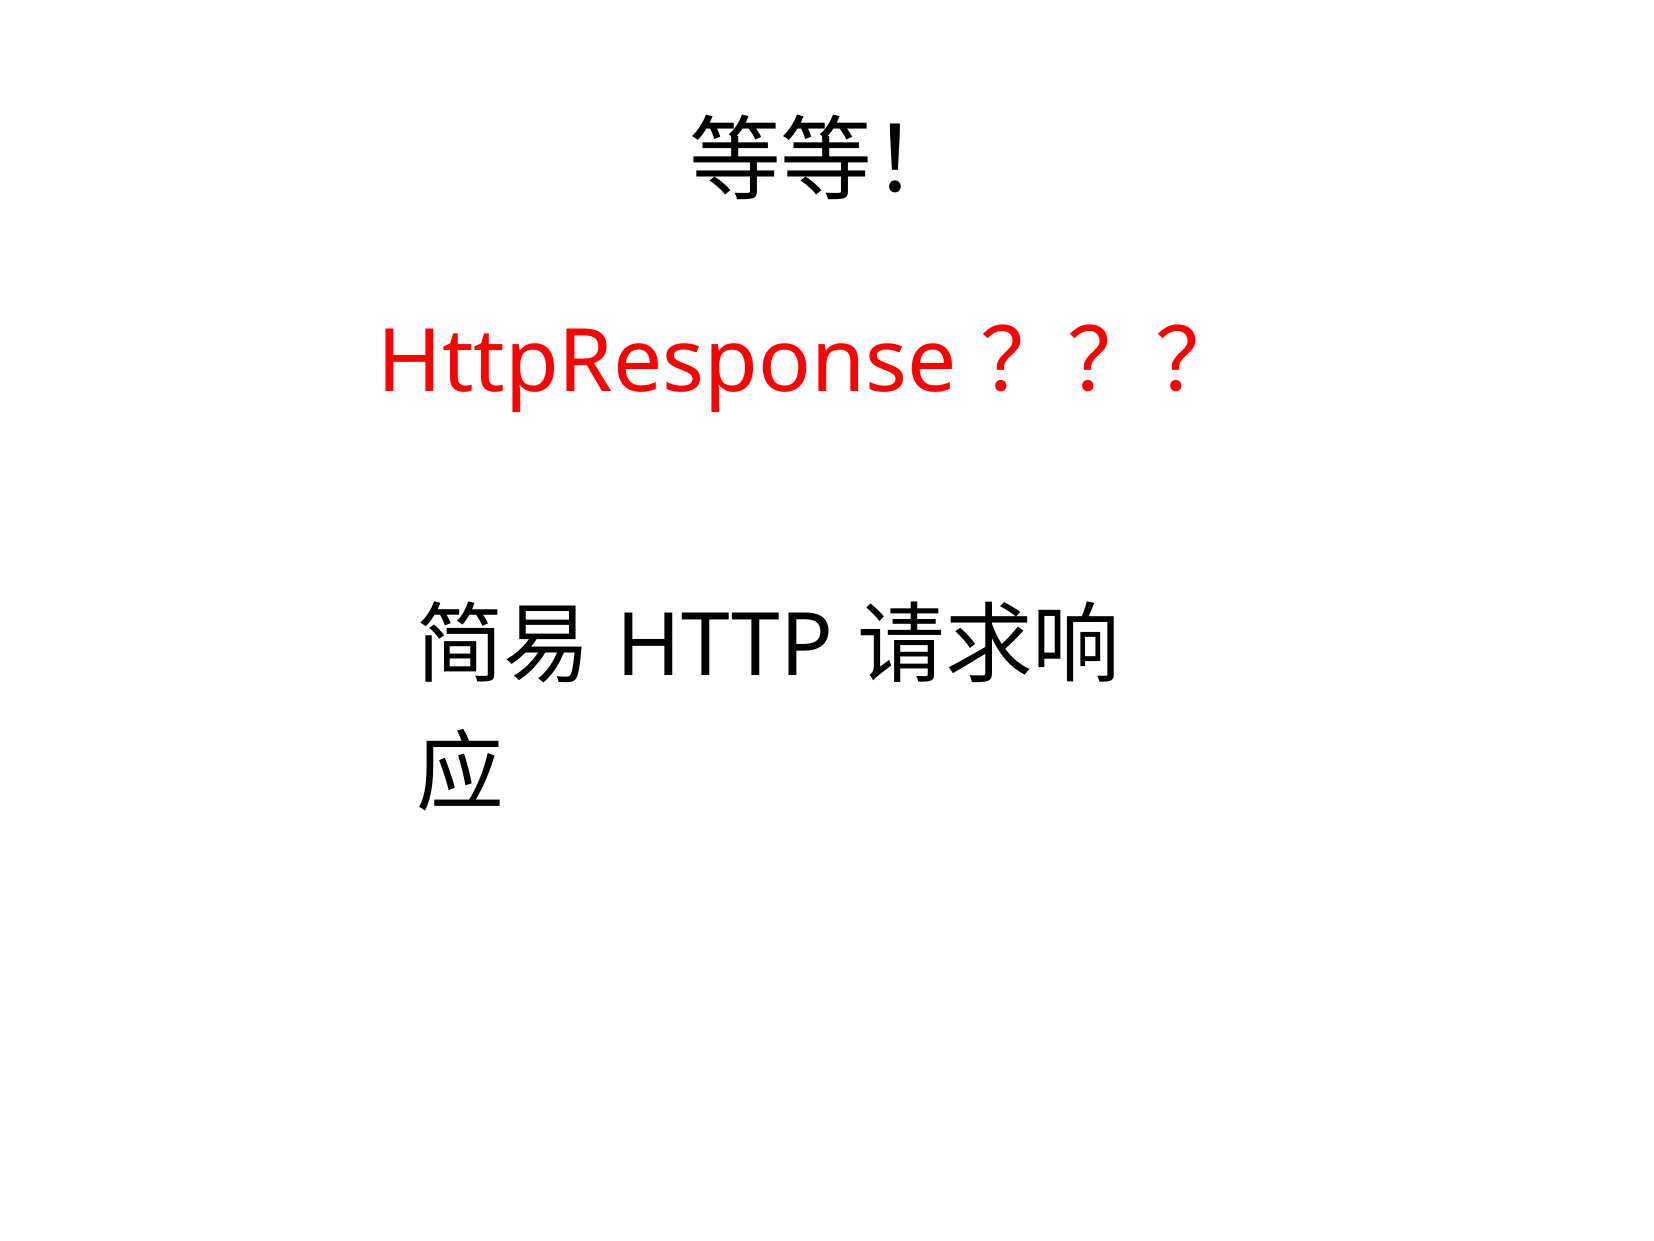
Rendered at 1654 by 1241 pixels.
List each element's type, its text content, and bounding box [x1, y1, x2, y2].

list HttpResponse？？？ [82, 290, 1538, 1010]
title 等等！ [82, 49, 1571, 257]
text_box 简易HTTP请求响应 [401, 566, 1205, 685]
